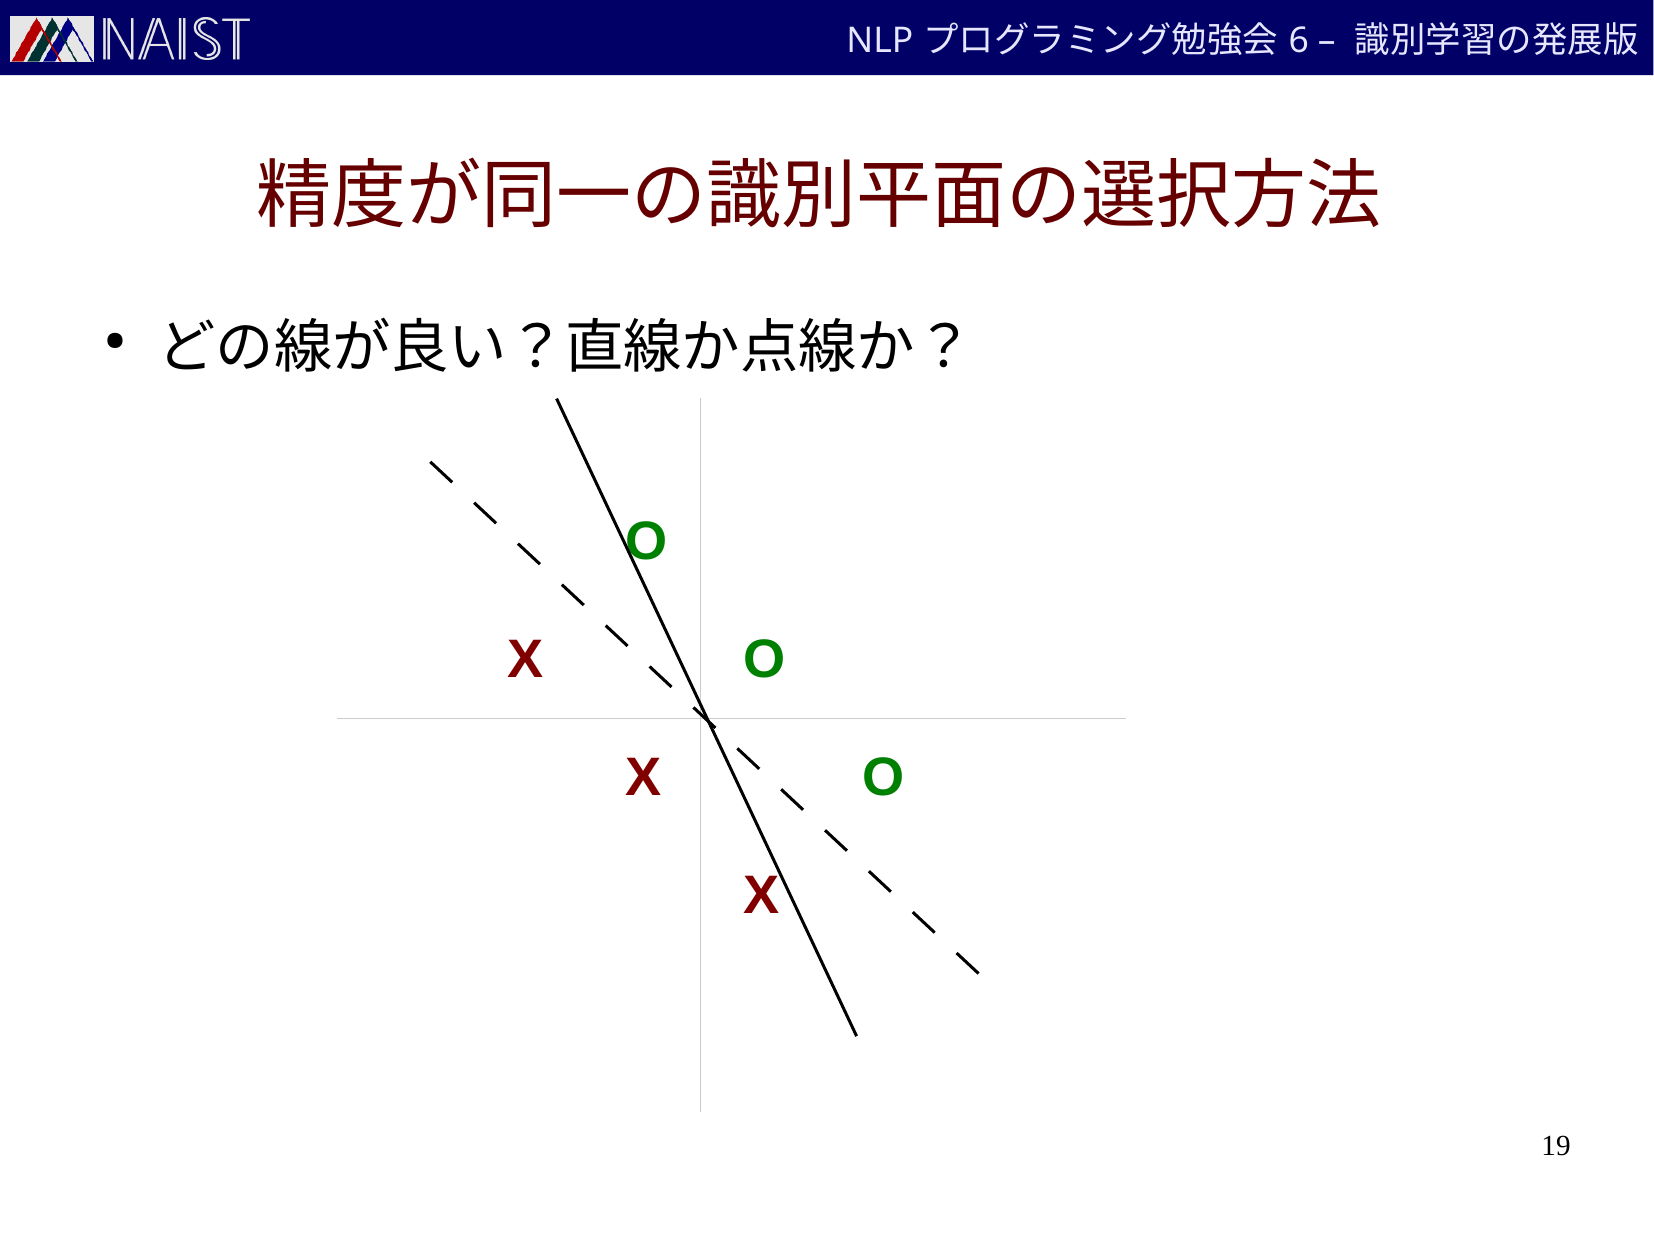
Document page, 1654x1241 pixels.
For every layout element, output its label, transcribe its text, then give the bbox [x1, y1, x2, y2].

text_box X [775, 857, 796, 901]
picture [102, 17, 251, 60]
title 精度が同一の識別平面の選択方法 [75, 92, 1564, 285]
text_box O [729, 621, 802, 697]
text_box X [611, 739, 678, 815]
text_box O [611, 503, 683, 579]
text_box X [492, 621, 559, 697]
text_box O [611, 520, 639, 579]
text_box O [847, 739, 920, 815]
list どの線が良い？直線か点線か？ 答え：おそらく点線 理由：マージンがより大きいから [86, 300, 1576, 1205]
picture [10, 16, 94, 62]
text_box X [729, 857, 796, 942]
